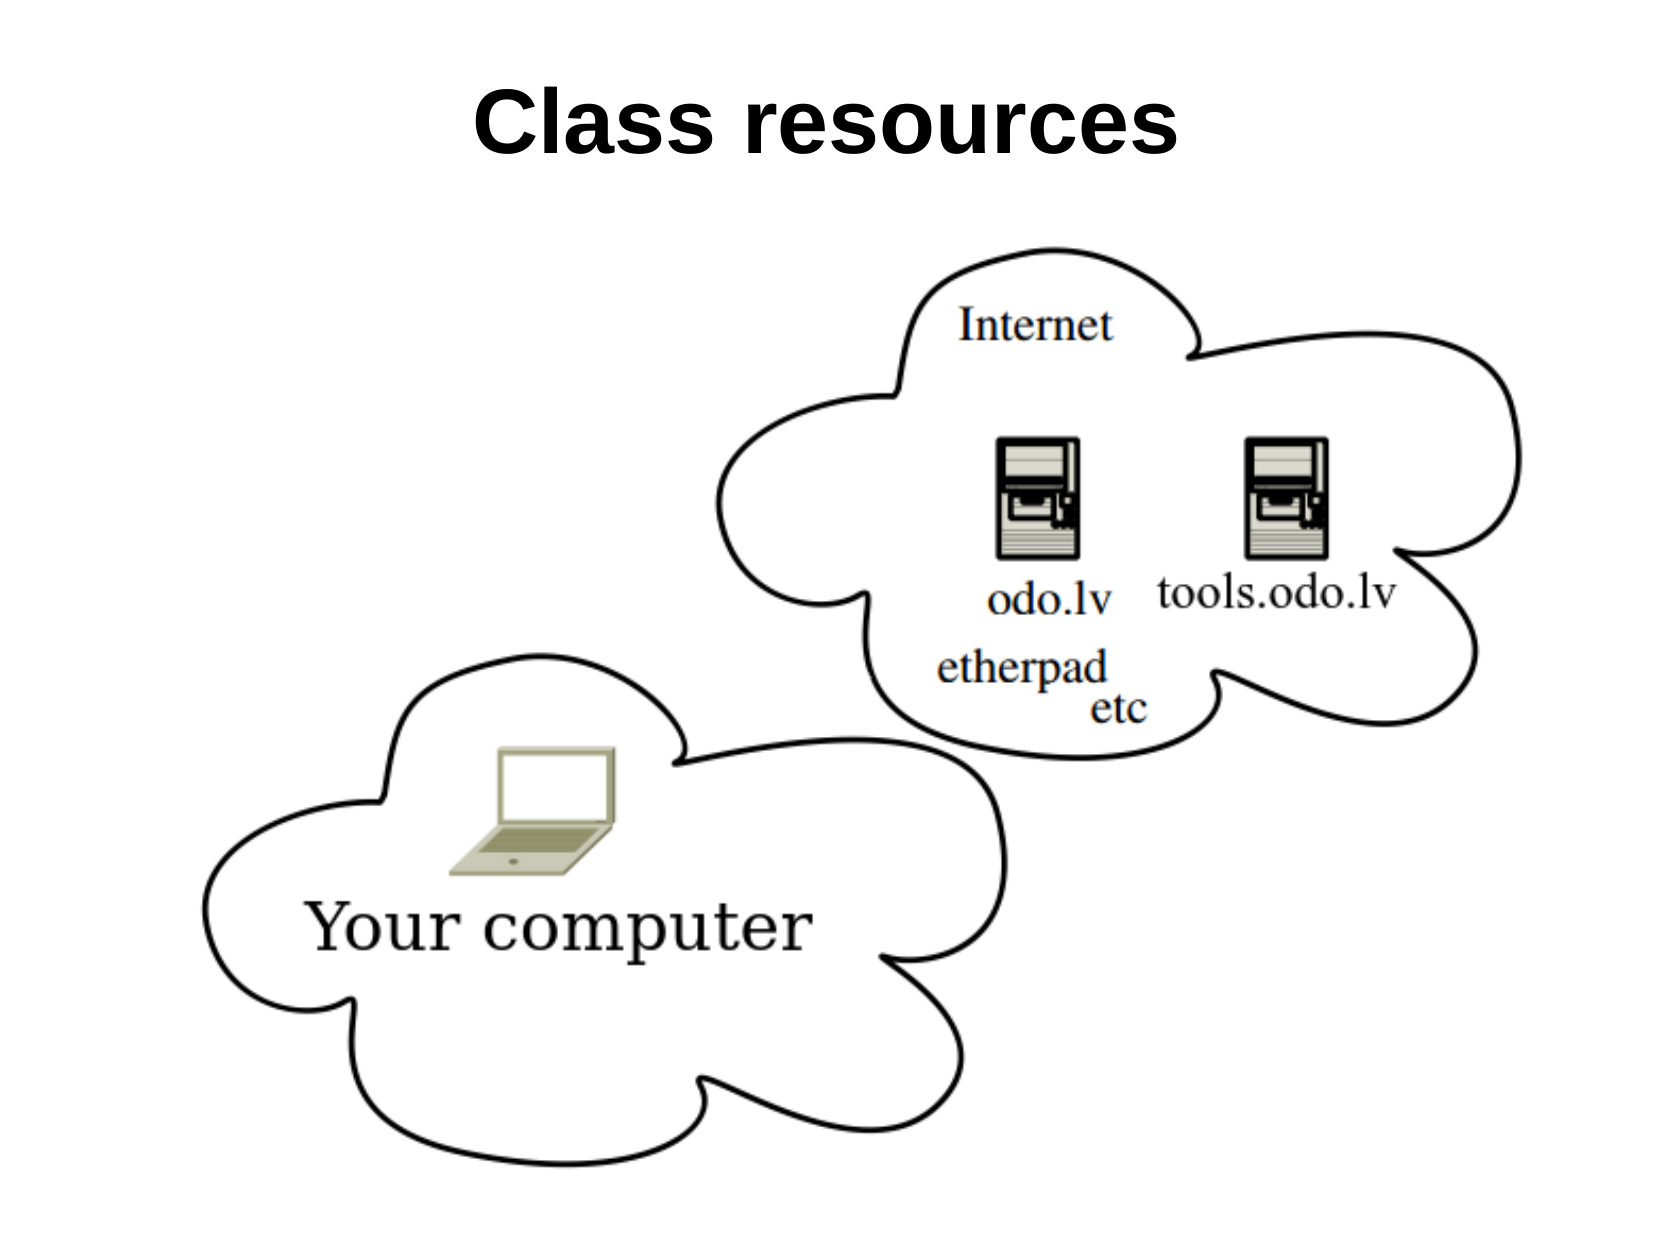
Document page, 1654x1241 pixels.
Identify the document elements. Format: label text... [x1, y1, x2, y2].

title Class resources [82, 49, 1571, 196]
picture [150, 194, 1546, 1193]
